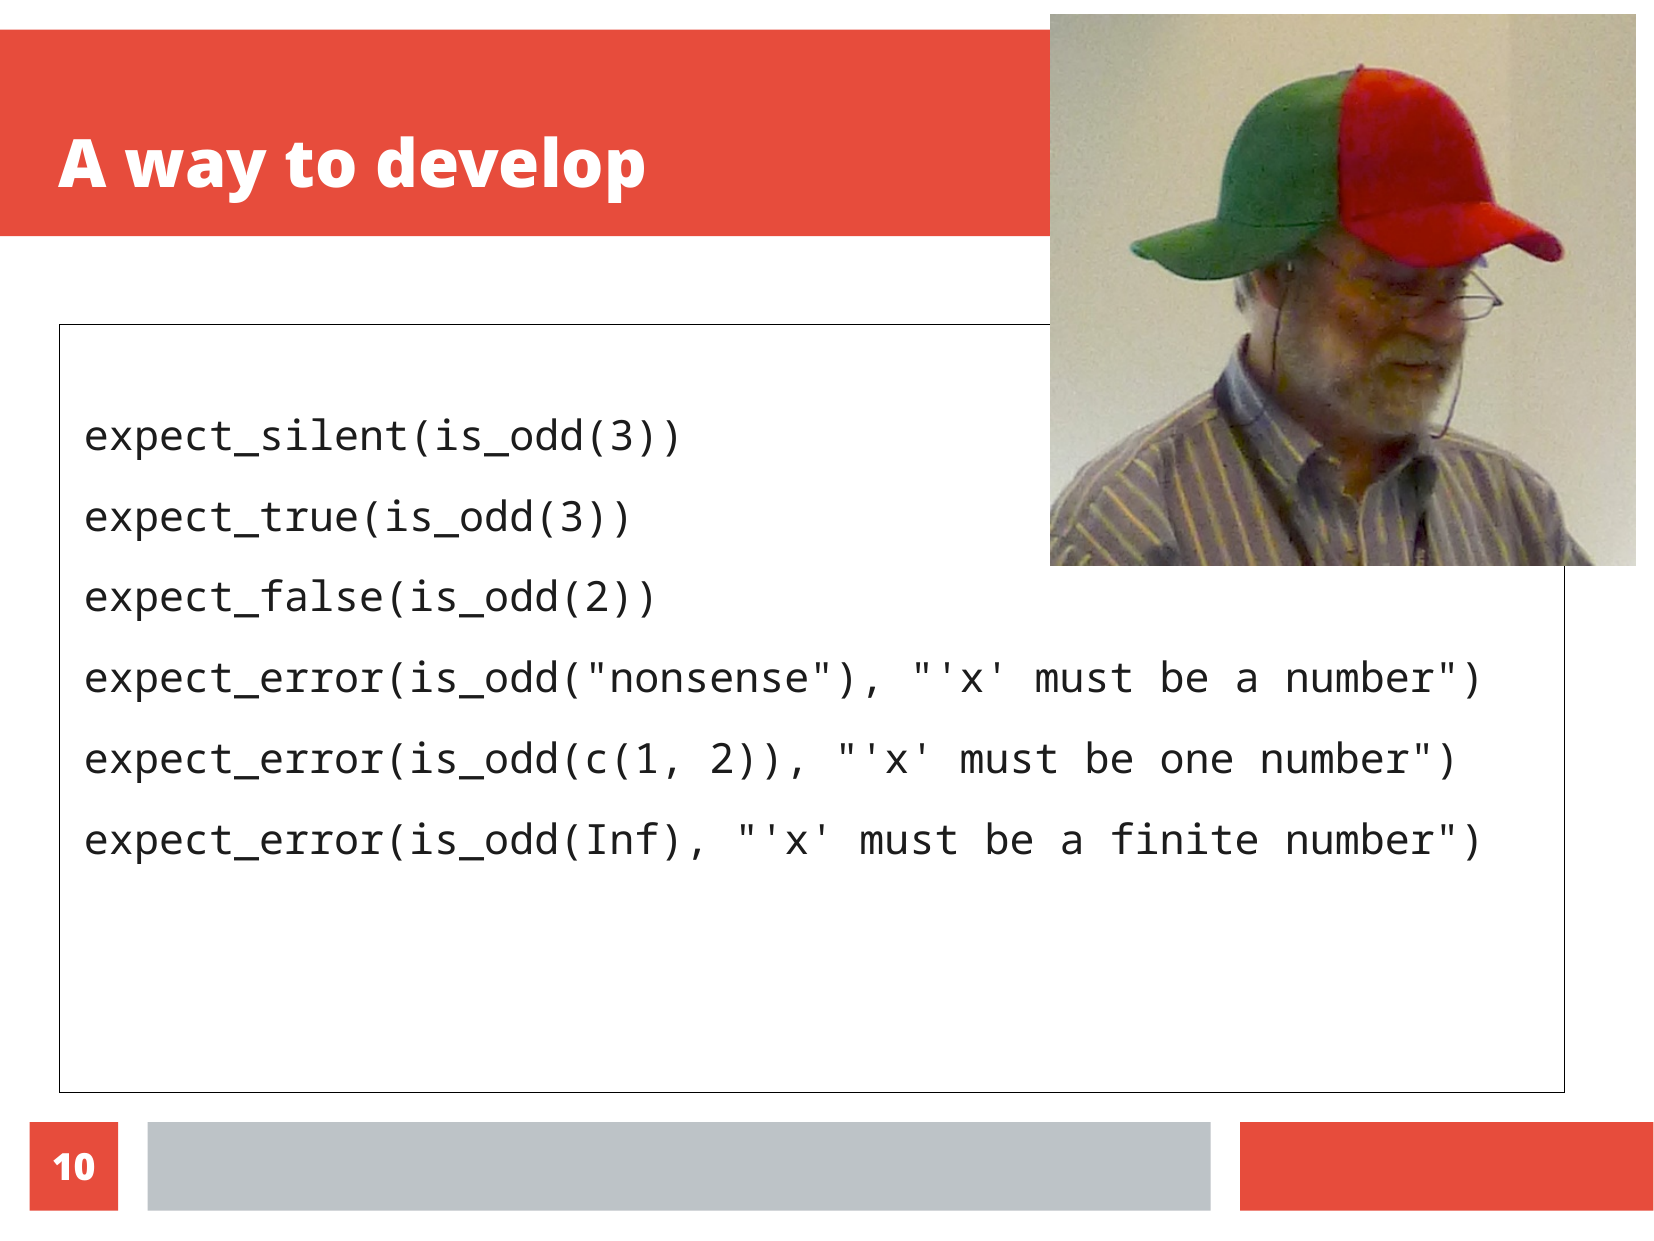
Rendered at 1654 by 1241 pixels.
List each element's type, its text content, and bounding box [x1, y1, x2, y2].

list expect_silent(is_odd(3)) expect_true(is_odd(3)) expect_false(is_odd(2)) expect_error(is_odd("nonsense"), "'x' must be a number") expect_error(is_odd(c(1, 2)), "'x' must be one number") expect_error(is_odd(Inf), "'x' must be a finite number") [59, 324, 1565, 1093]
picture [1050, 14, 1636, 566]
title A way to develop [59, 59, 1050, 207]
